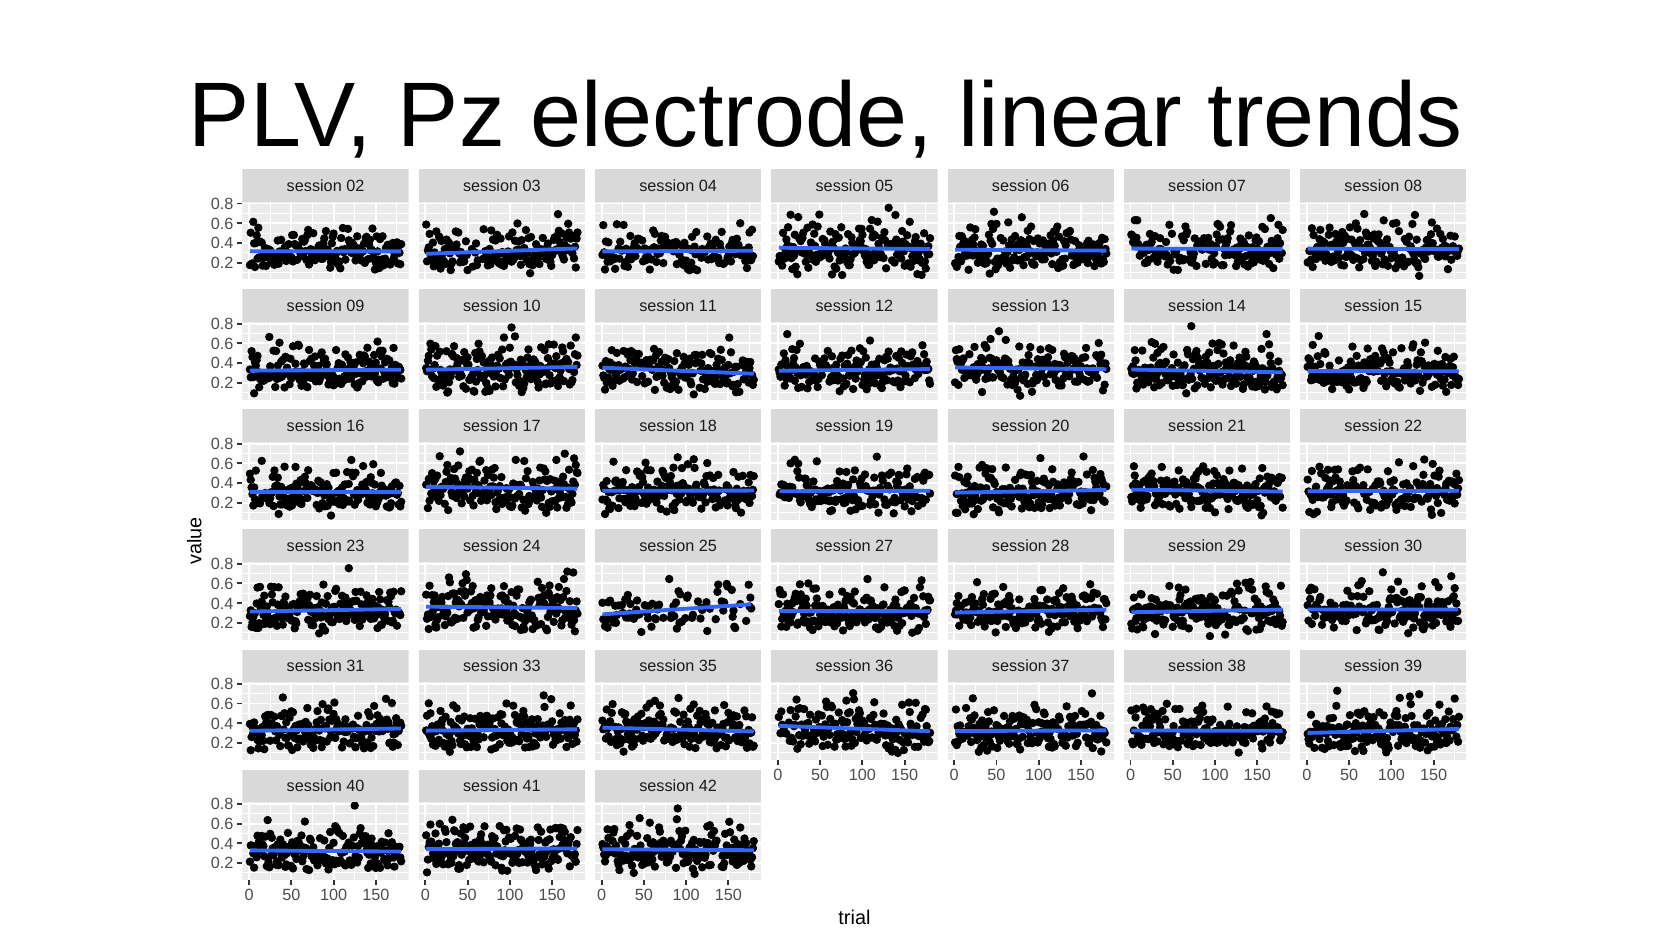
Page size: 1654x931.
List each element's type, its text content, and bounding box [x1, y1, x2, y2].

picture [177, 159, 1477, 931]
title PLV, Pz electrode, linear trends [82, 37, 1571, 193]
